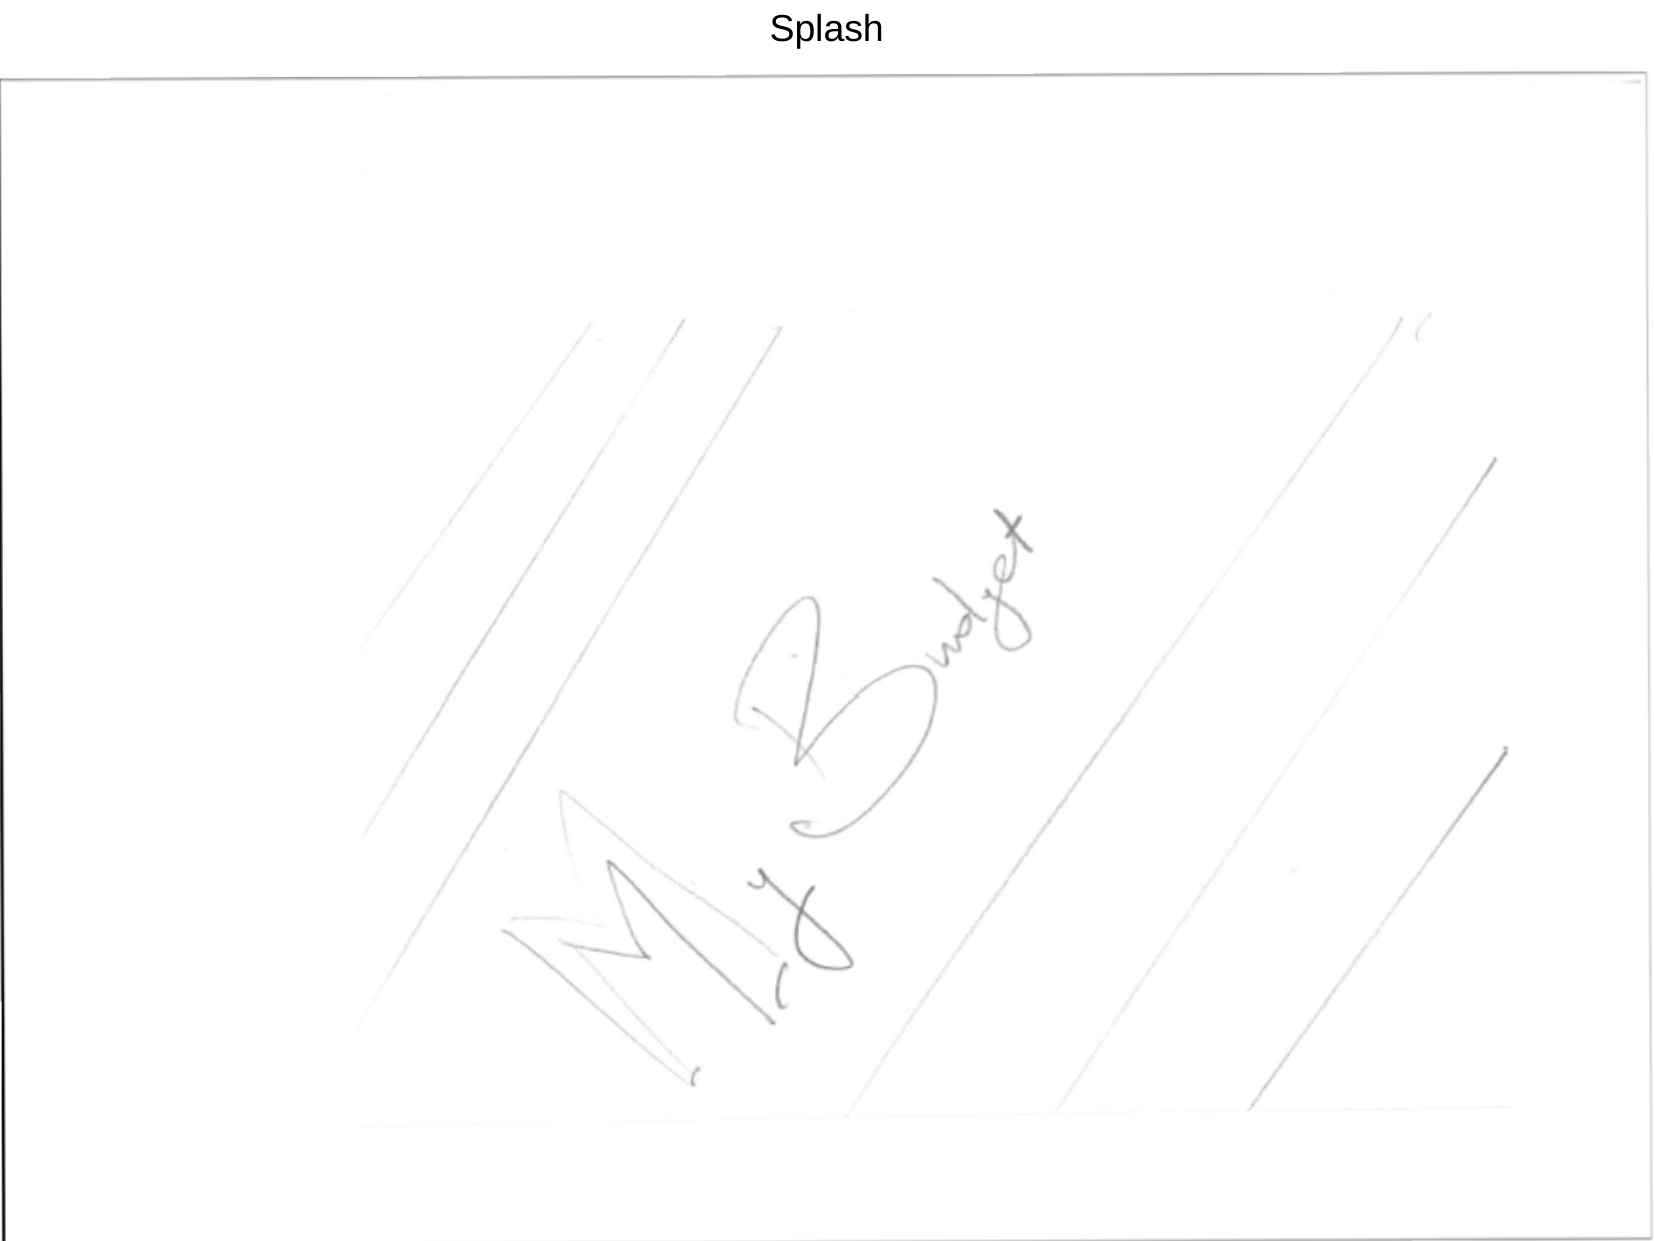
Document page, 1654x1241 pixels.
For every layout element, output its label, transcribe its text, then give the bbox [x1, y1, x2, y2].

text_box Splash [0, 0, 1654, 57]
picture [0, 70, 1654, 1241]
